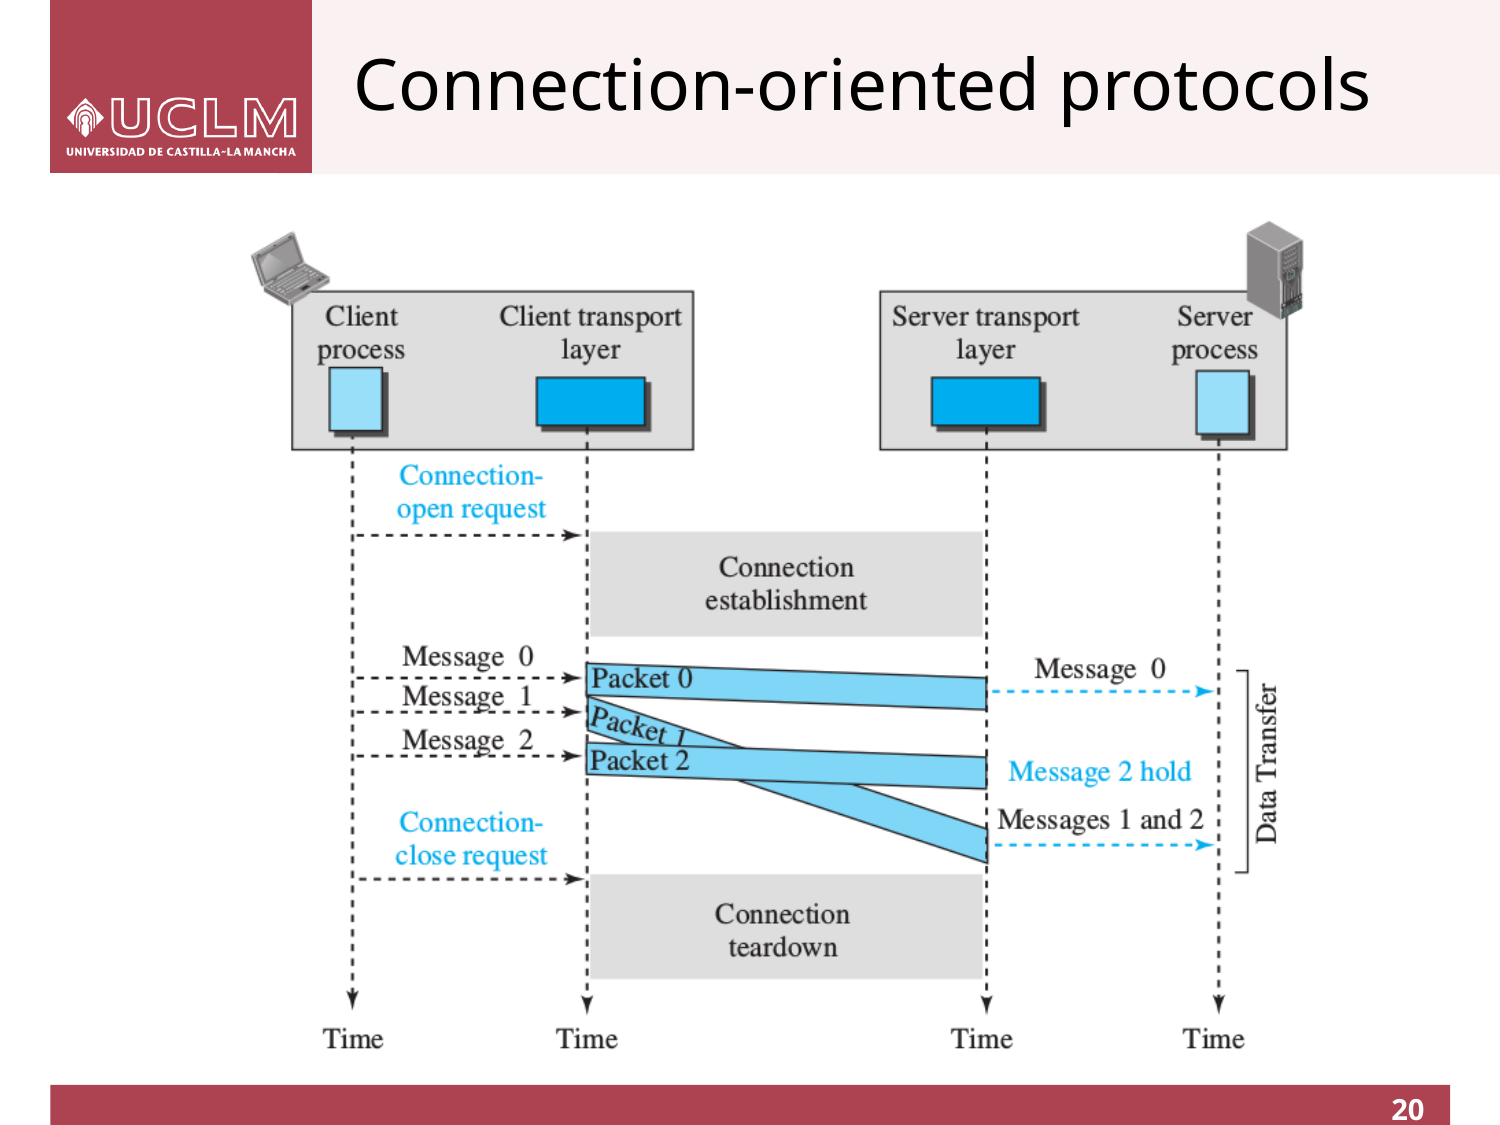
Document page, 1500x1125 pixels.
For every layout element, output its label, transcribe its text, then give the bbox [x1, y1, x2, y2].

title Connection-oriented protocols [353, 6, 1425, 168]
picture [50, 0, 312, 173]
picture [227, 212, 1320, 1080]
